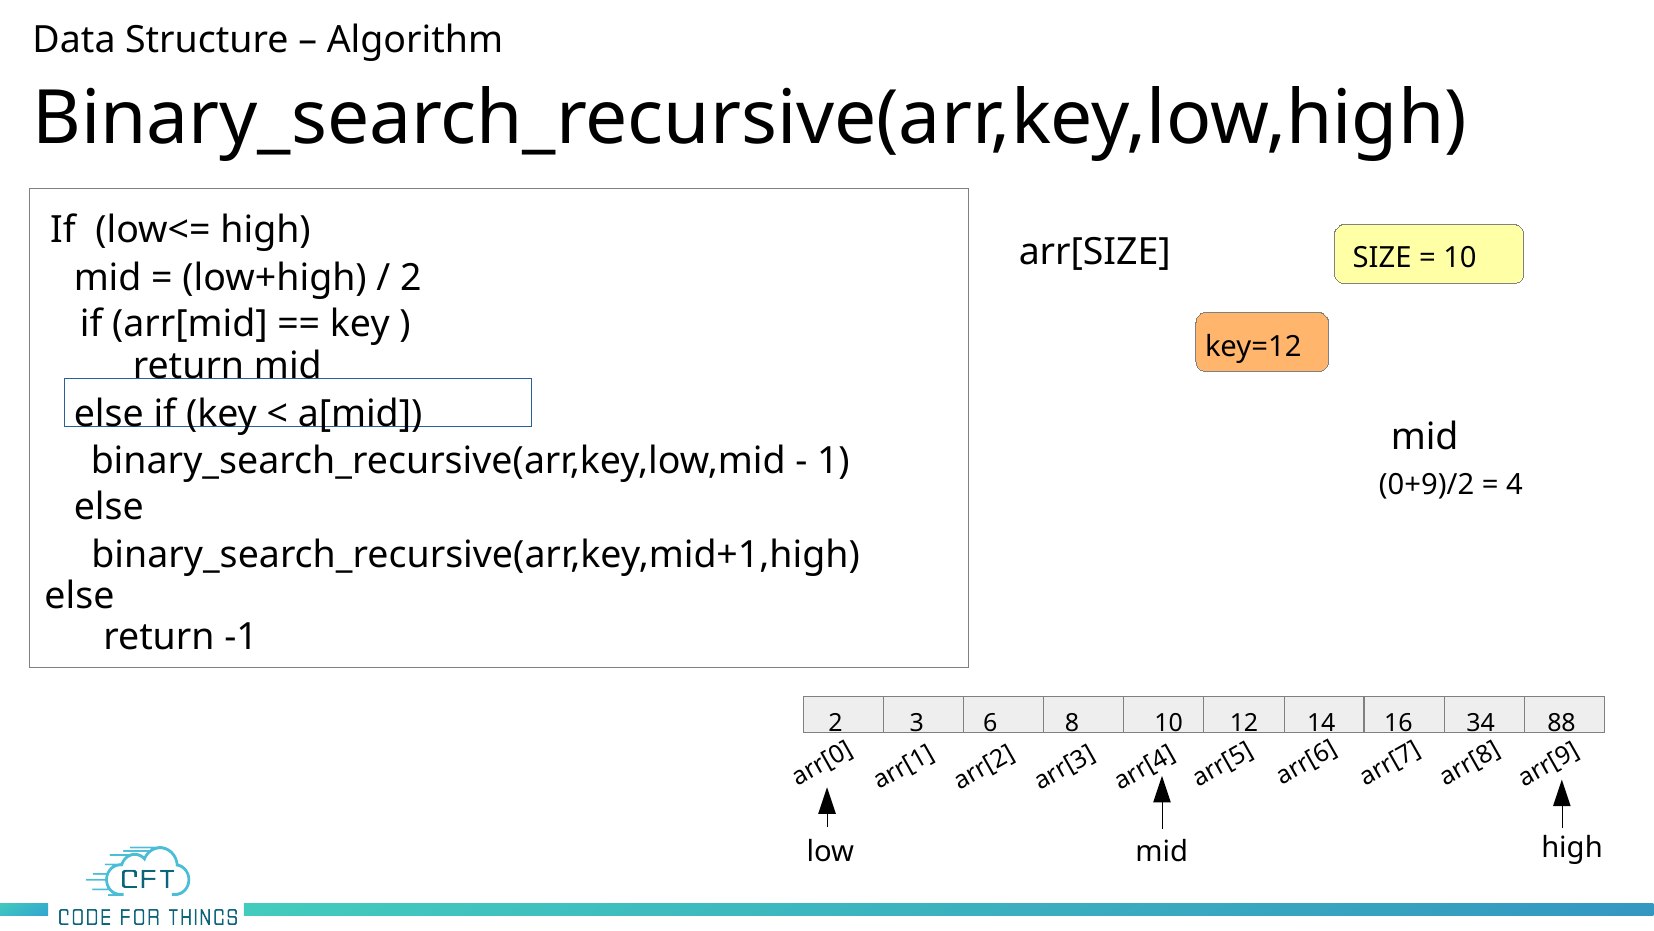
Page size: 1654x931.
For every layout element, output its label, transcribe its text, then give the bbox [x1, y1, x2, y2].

text_box If (low<= high) [35, 194, 367, 254]
text_box mid [1376, 402, 1477, 455]
text_box key=12 [1190, 318, 1335, 402]
text_box [29, 579, 969, 668]
text_box binary_search_recursive(arr,key,mid+1,high) [76, 519, 975, 579]
text_box 2 [813, 696, 867, 741]
text_box mid = (low+high) / 2 [59, 242, 497, 302]
text_box binary_search_recursive(arr,key,low,mid - 1) [76, 425, 945, 485]
text_box 3 [894, 697, 948, 742]
text_box return mid [118, 330, 367, 390]
text_box else [29, 561, 148, 620]
text_box else if (key < a[mid]) [59, 378, 556, 438]
text_box arr[2] [929, 737, 1039, 812]
text_box low [791, 822, 886, 872]
text_box arr[9] [1494, 704, 1625, 808]
text_box 14 [1292, 697, 1354, 749]
text_box [1196, 312, 1328, 318]
text_box 8 [1049, 697, 1112, 742]
text_box arr[3] [1010, 739, 1127, 816]
text_box high [1526, 819, 1625, 869]
text_box if (arr[mid] == key ) [64, 289, 491, 348]
picture [59, 846, 237, 925]
text_box 34 [1451, 697, 1514, 749]
text_box [29, 188, 969, 561]
text_box 10 [1139, 697, 1204, 742]
text_box [803, 696, 813, 733]
text_box 6 [968, 697, 1031, 742]
text_box mid [1120, 823, 1211, 880]
text_box arr[4] [1098, 740, 1203, 811]
text_box [867, 696, 1605, 733]
text_box else [59, 472, 178, 531]
text_box 88 [1532, 697, 1595, 749]
text_box arr[8] [1422, 733, 1526, 808]
text_box [1334, 224, 1524, 284]
text_box arr[SIZE] [1003, 217, 1217, 284]
text_box return -1 [88, 602, 290, 661]
text_box arr[5] [1175, 733, 1291, 805]
text_box SIZE = 10 [1338, 228, 1518, 278]
text_box arr[0] [767, 733, 880, 807]
text_box arr[7] [1341, 746, 1451, 811]
text_box (0+9)/2 = 4 [1364, 455, 1569, 505]
text_box arr[6] [1255, 733, 1385, 811]
title Data Structure – Algorithm Binary_search_recursive(arr,key,low,high) [32, 0, 1654, 199]
text_box 12 [1215, 697, 1277, 742]
text_box arr[1] [849, 733, 958, 811]
text_box 16 [1369, 697, 1443, 749]
